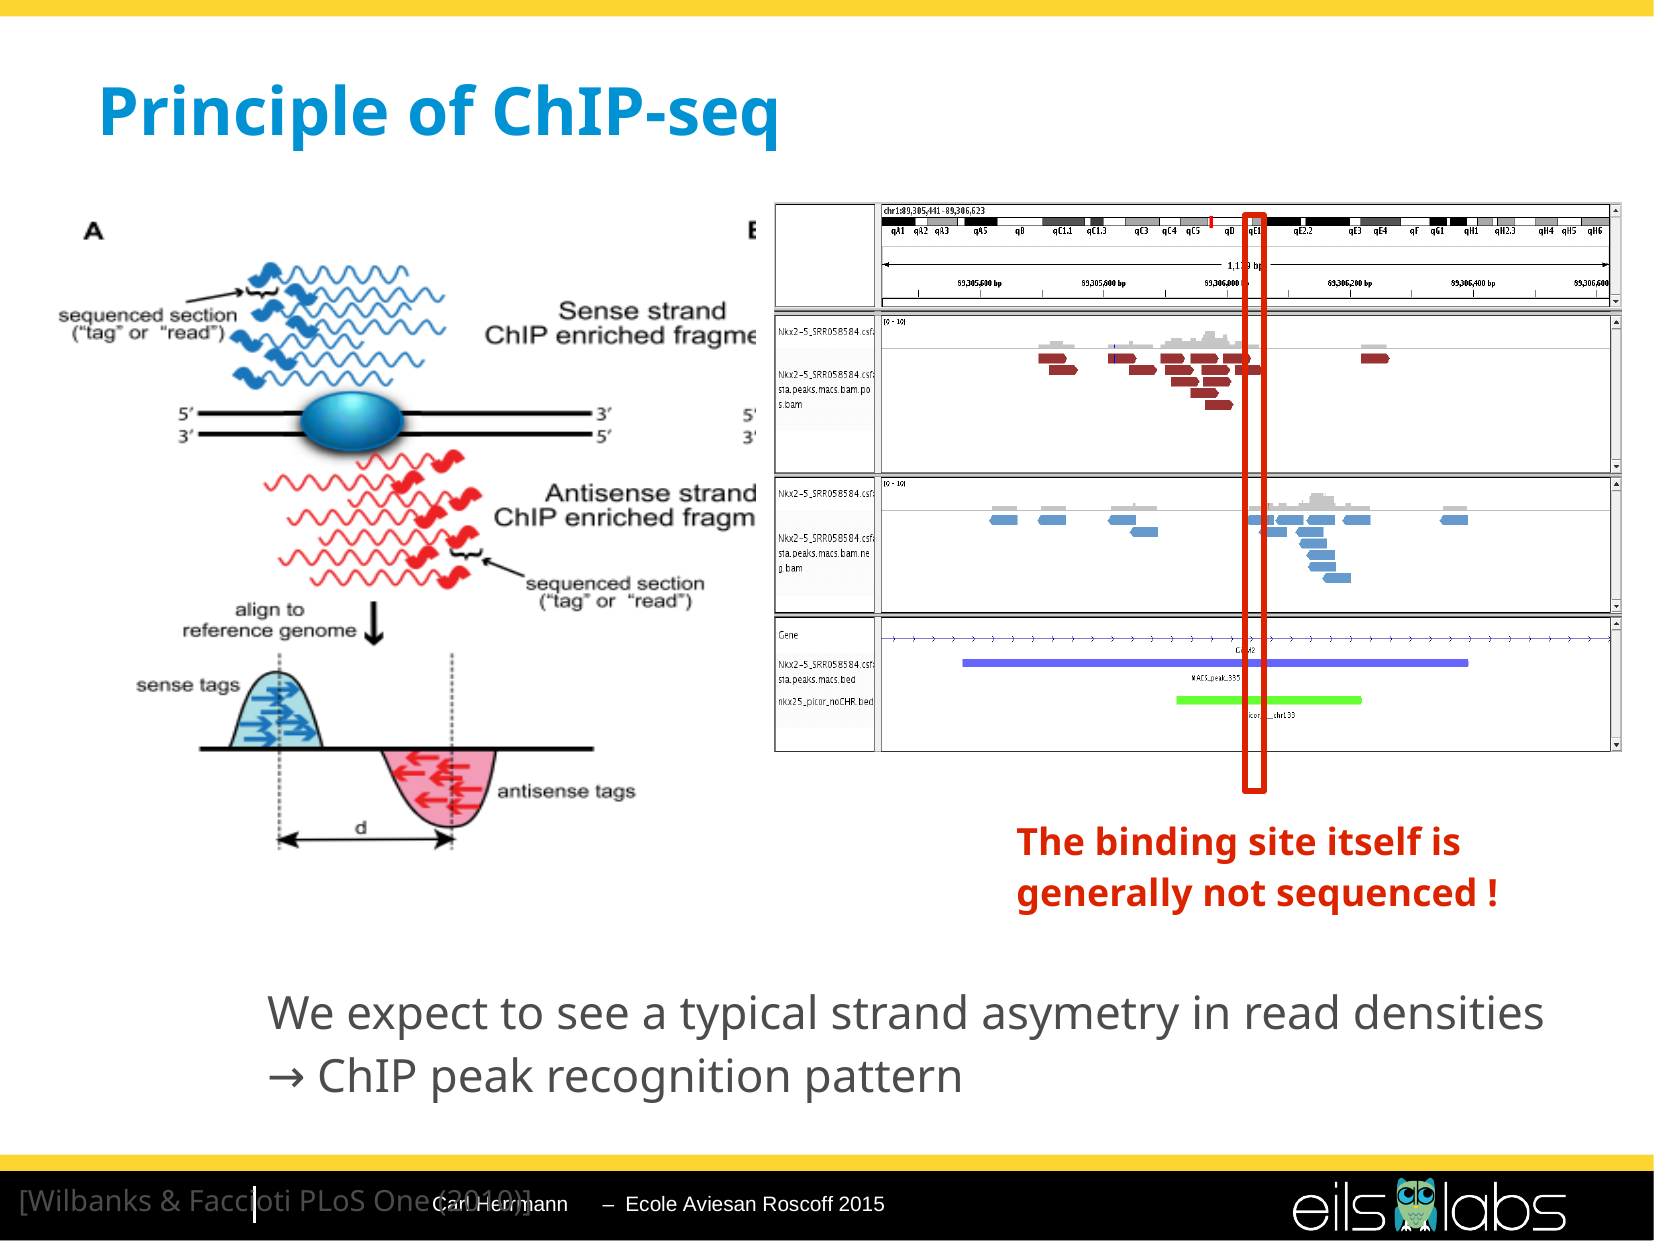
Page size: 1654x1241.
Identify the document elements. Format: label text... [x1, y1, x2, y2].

text_box [Wilbanks & Faccioti PLoS One (2010)] [3, 1173, 546, 1229]
picture [37, 206, 756, 860]
picture [774, 202, 1622, 752]
title Principle of ChIP-seq [82, 61, 1571, 168]
text_box We expect to see a typical strand asymetry in read densities → ChIP peak recognition pattern [252, 973, 1567, 1114]
picture [1248, 218, 1261, 752]
text_box The binding site itself is generally not sequenced ! [1001, 807, 1512, 926]
picture [1292, 1177, 1566, 1232]
